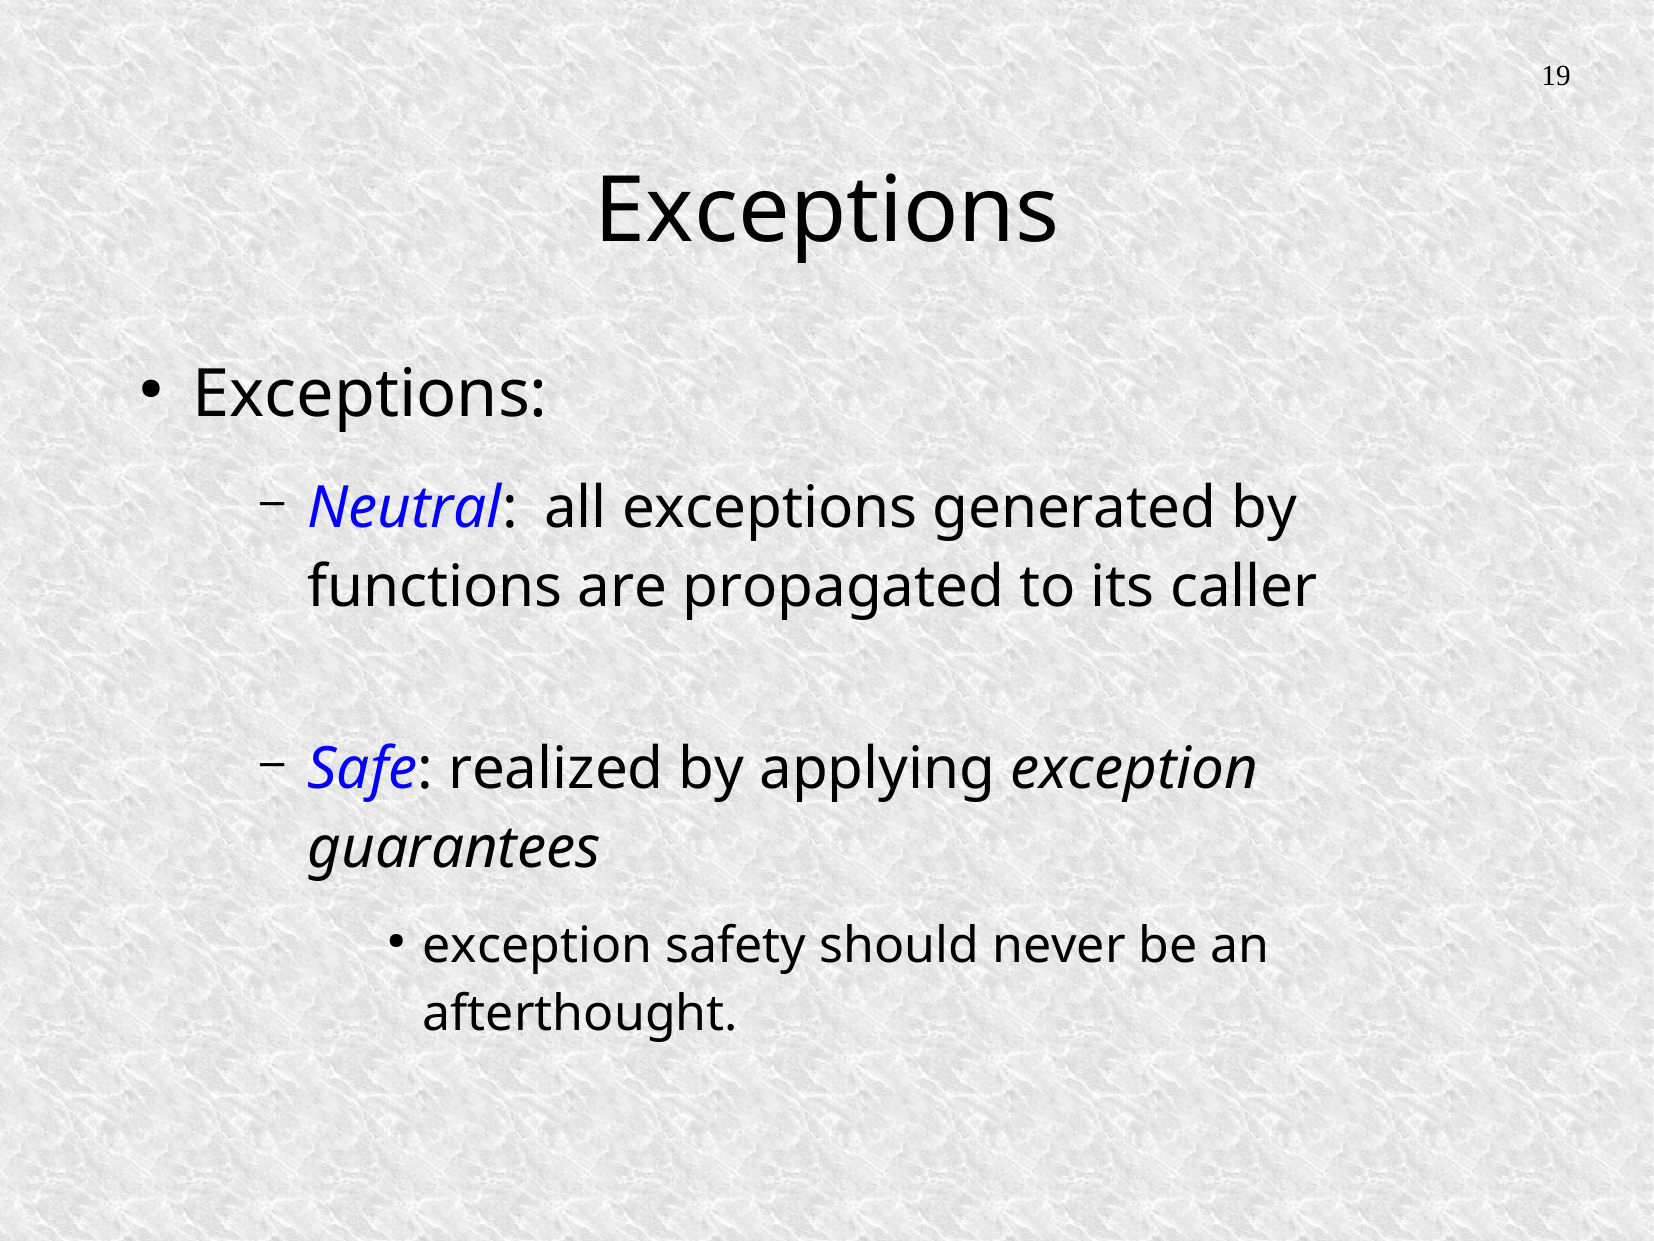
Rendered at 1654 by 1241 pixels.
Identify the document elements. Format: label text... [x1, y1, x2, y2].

list Exceptions: Neutral: all exceptions generated by functions are propagated to its caller Safe: realized by applying exception guarantees exception safety should never be an afterthought. [121, 344, 1534, 1127]
title Exceptions [121, 102, 1534, 310]
picture [0, 0, 1654, 1241]
